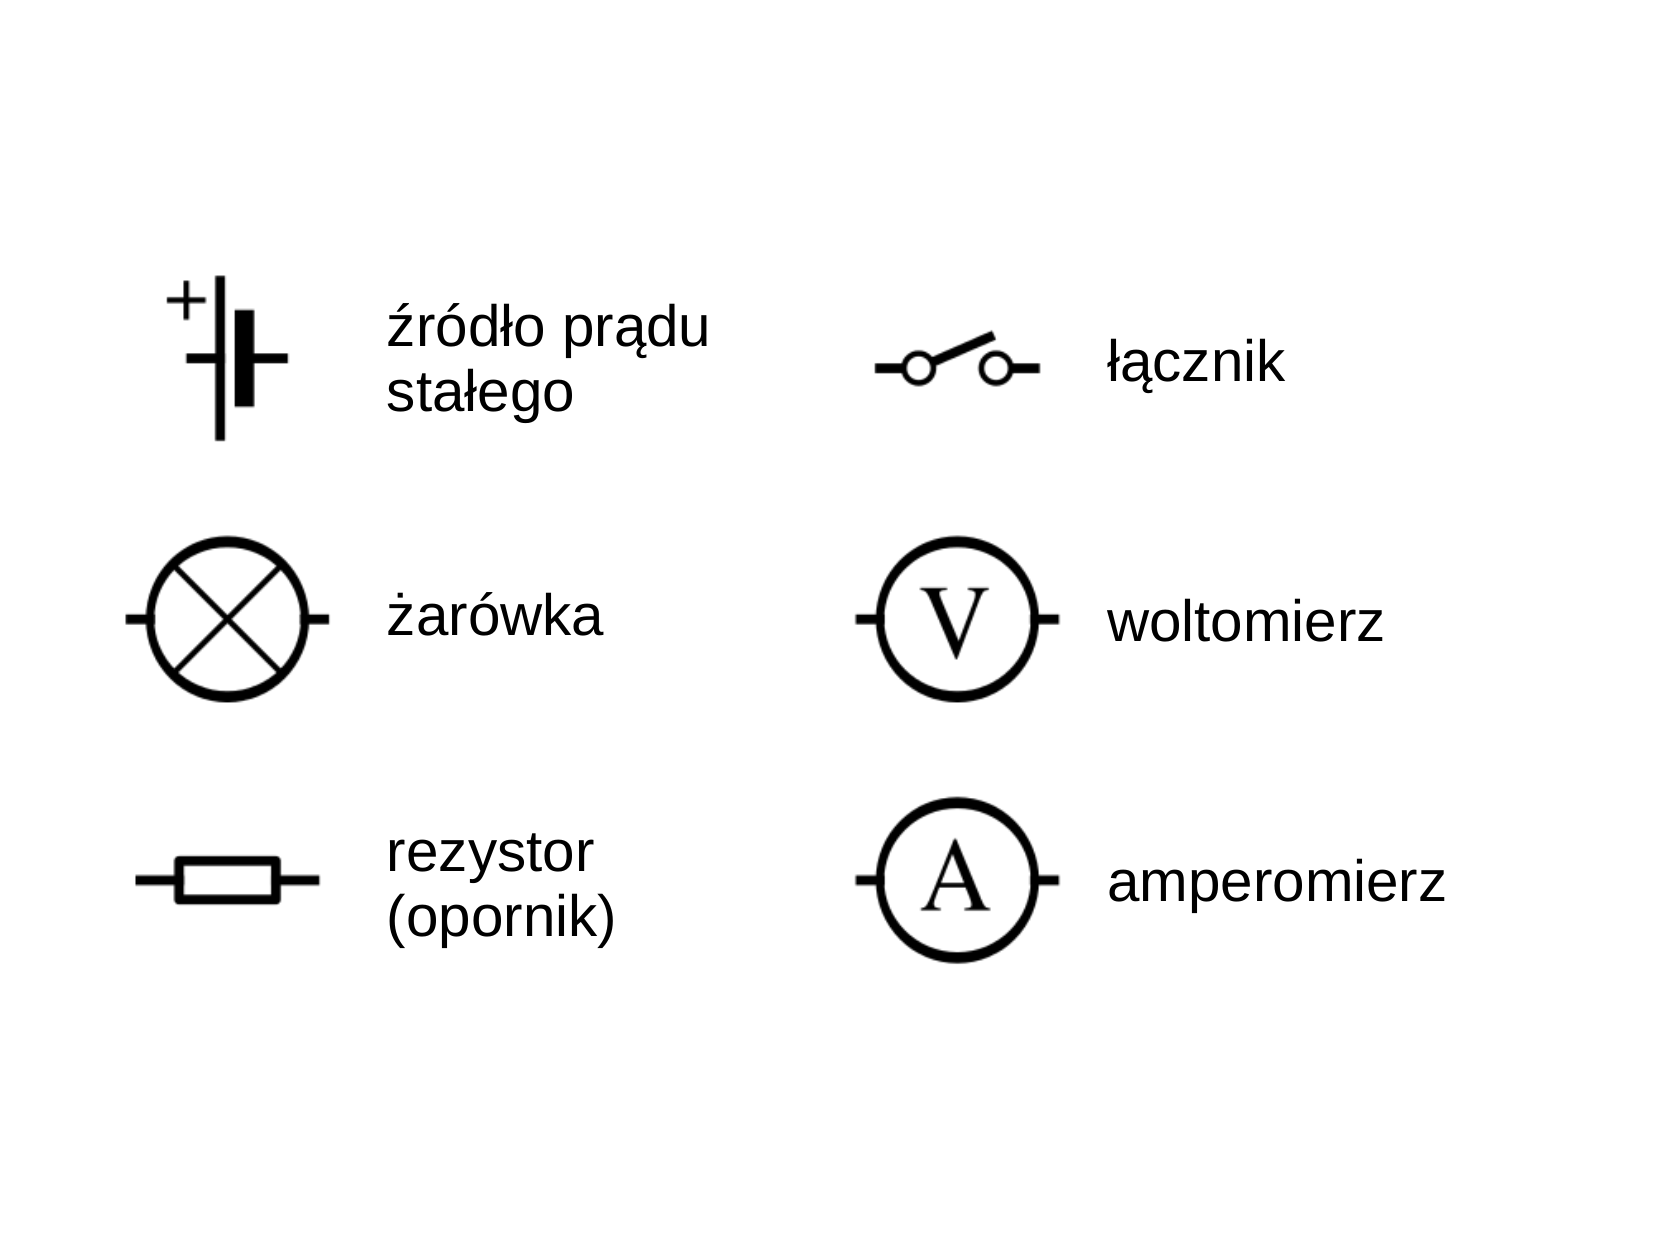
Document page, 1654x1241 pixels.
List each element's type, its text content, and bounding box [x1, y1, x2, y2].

text_box łącznik [1092, 321, 1654, 402]
picture [0, 132, 1636, 1108]
text_box źródło prądu stałego [372, 285, 951, 432]
text_box żarówka [372, 575, 951, 656]
text_box rezystor (opornik) [372, 811, 951, 957]
text_box woltomierz [1092, 581, 1654, 662]
text_box amperomierz [1092, 841, 1654, 922]
